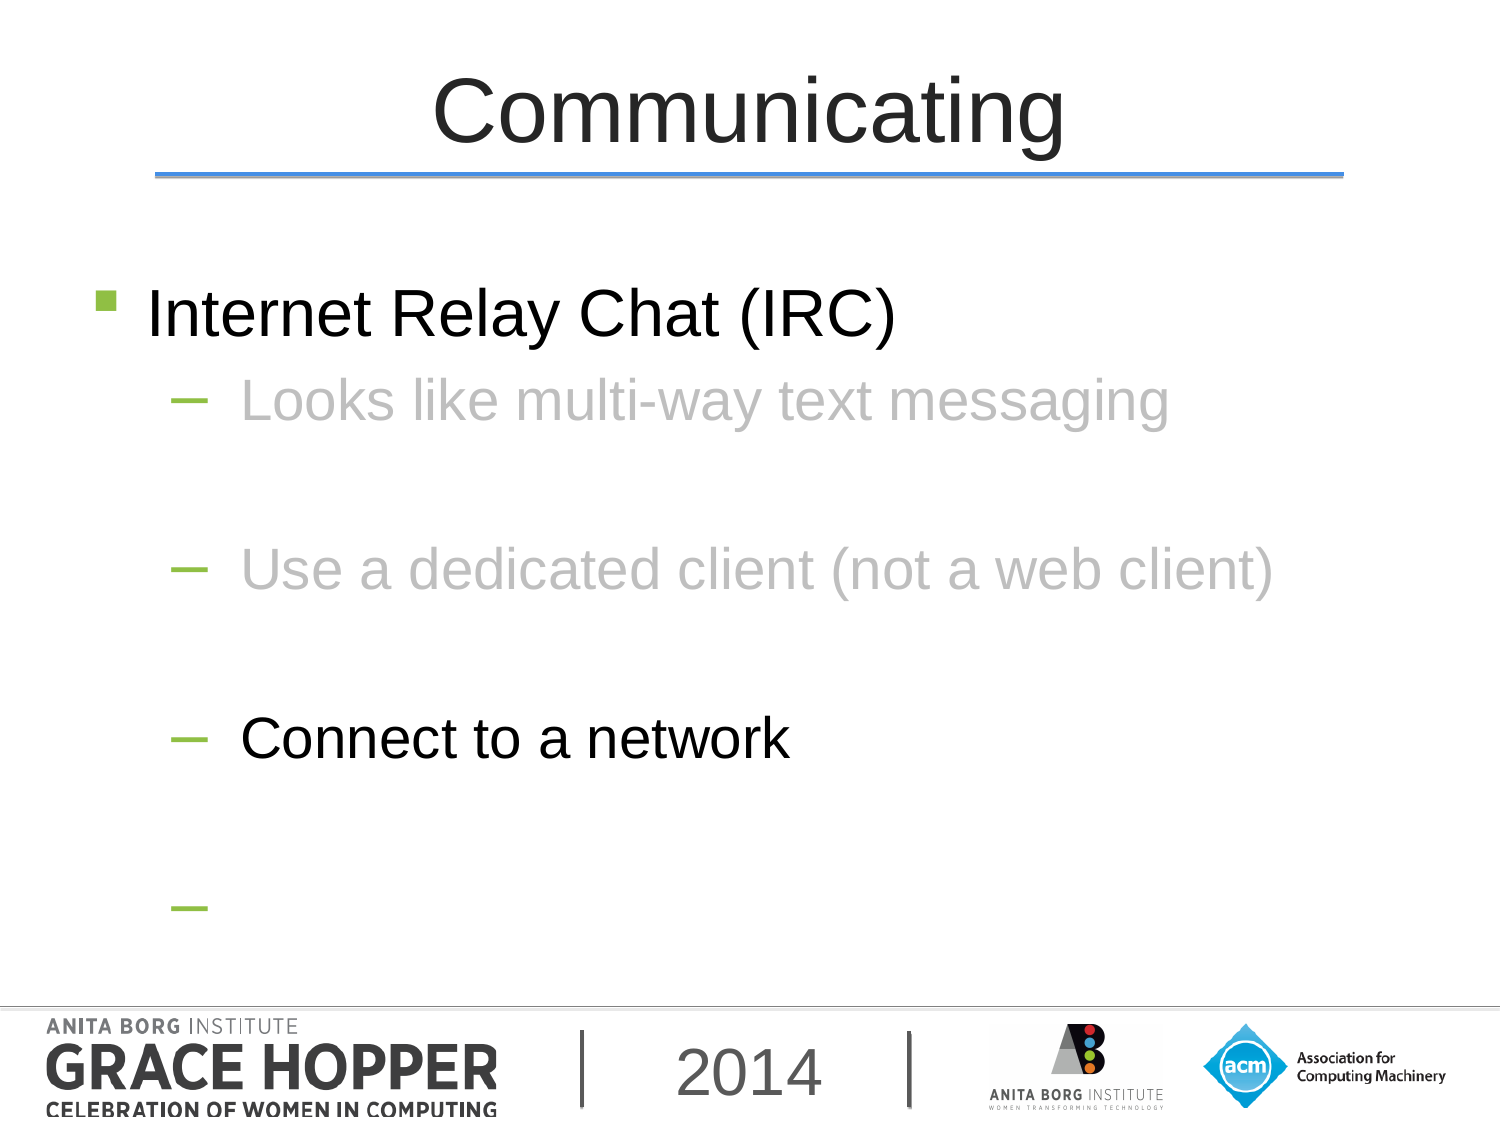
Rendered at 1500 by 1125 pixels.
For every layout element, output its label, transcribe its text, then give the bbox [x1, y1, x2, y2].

list Internet Relay Chat (IRC) Looks like multi-way text messaging Use a dedicated client (not a web client) Connect to a network Once on the network, join a channel [75, 262, 1425, 1005]
picture [989, 1024, 1163, 1110]
title Communicating [75, 19, 1425, 191]
